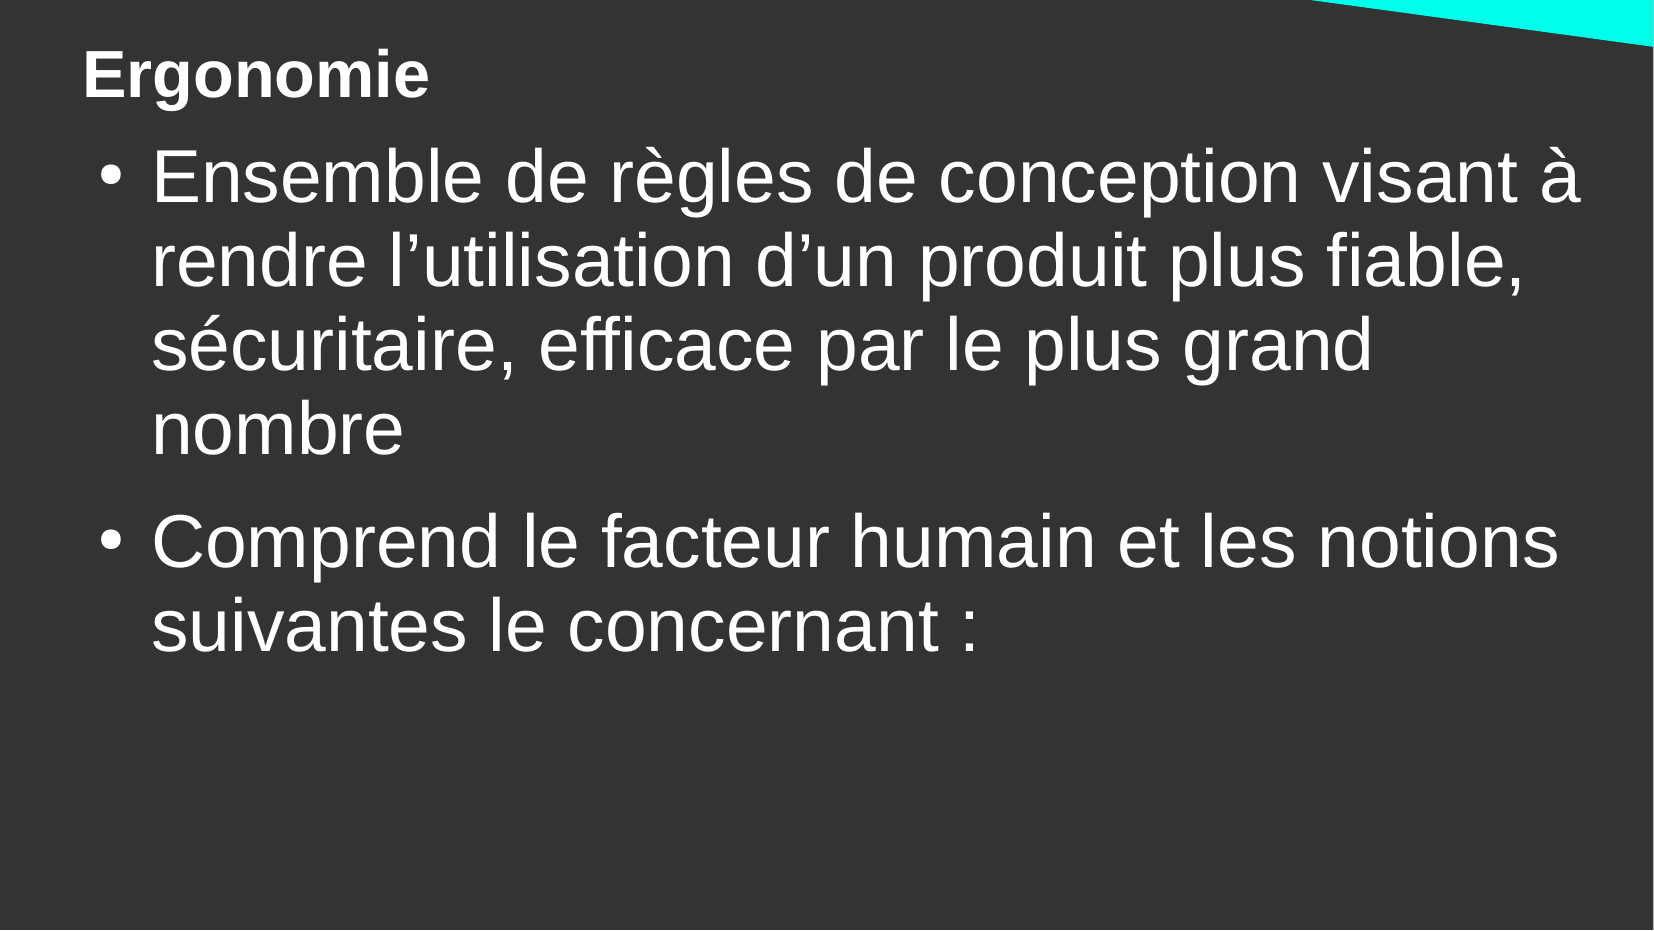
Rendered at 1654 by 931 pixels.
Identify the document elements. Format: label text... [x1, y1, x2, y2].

title Ergonomie [82, 37, 1571, 114]
text_box [1310, 0, 1654, 47]
list Ensemble de règles de conception visant à rendre l’utilisation d’un produit plus fiable, sécuritaire, efficace par le plus grand nombre Comprend le facteur humain et les notions suivantes le concernant : [80, 134, 1620, 803]
